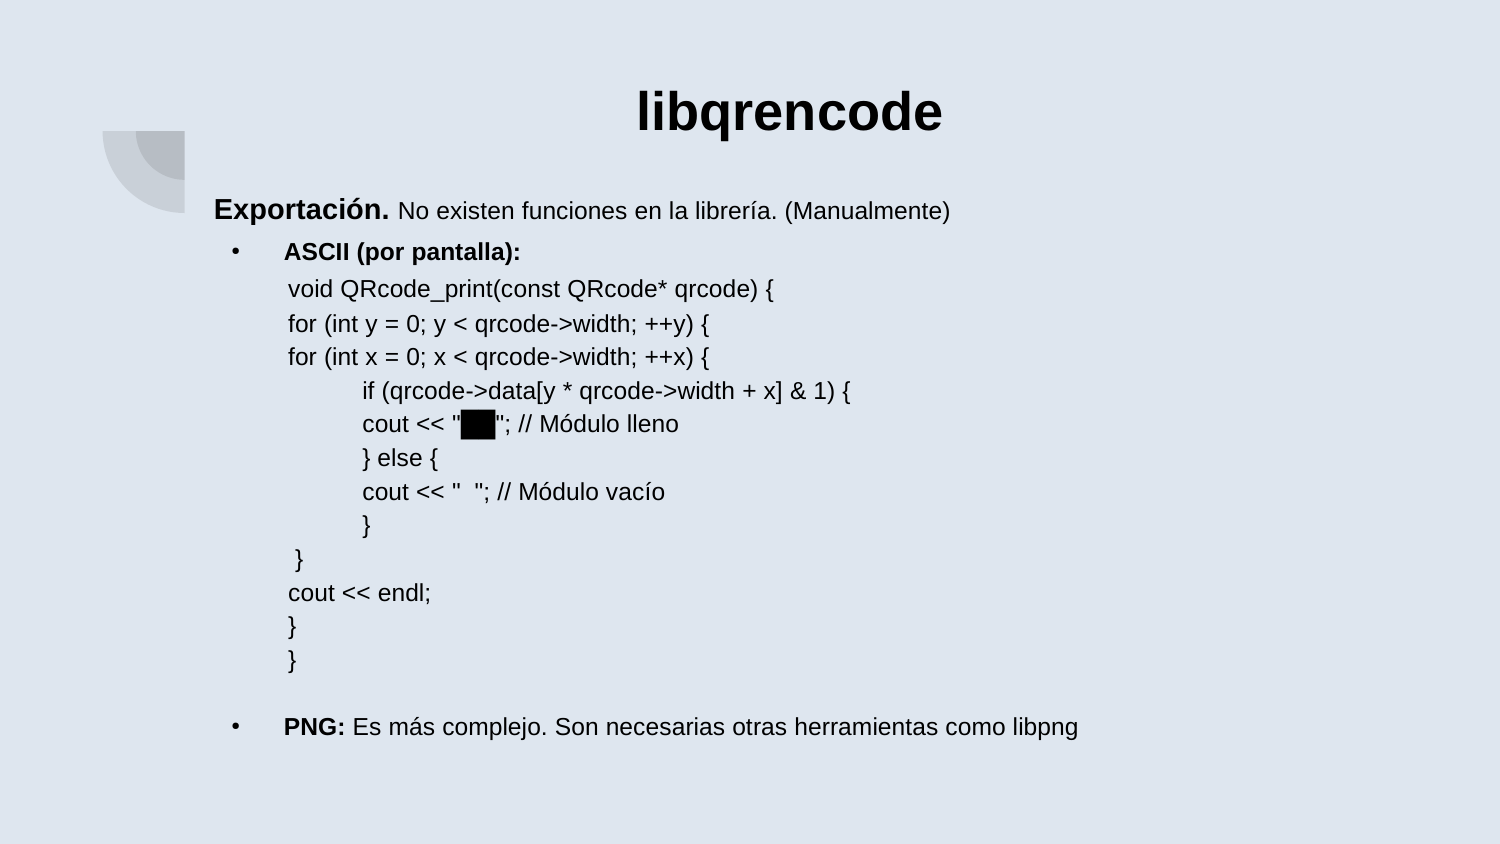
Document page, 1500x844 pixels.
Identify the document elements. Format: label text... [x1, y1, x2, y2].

list Exportación. No existen funciones en la librería. (Manualmente) ASCII (por pantalla): void QRcode_print(const QRcode* qrcode) { for (int y = 0; y < qrcode->width; ++y) { for (int x = 0; x < qrcode->width; ++x) { if (qrcode->data[y * qrcode->width + x] & 1) { cout << "██"; // Módulo lleno } else { cout << " "; // Módulo vacío } } cout << endl; } } PNG: Es más complejo. Son necesarias otras herramientas como libpng [213, 193, 1368, 744]
title libqrencode [213, 29, 1368, 193]
